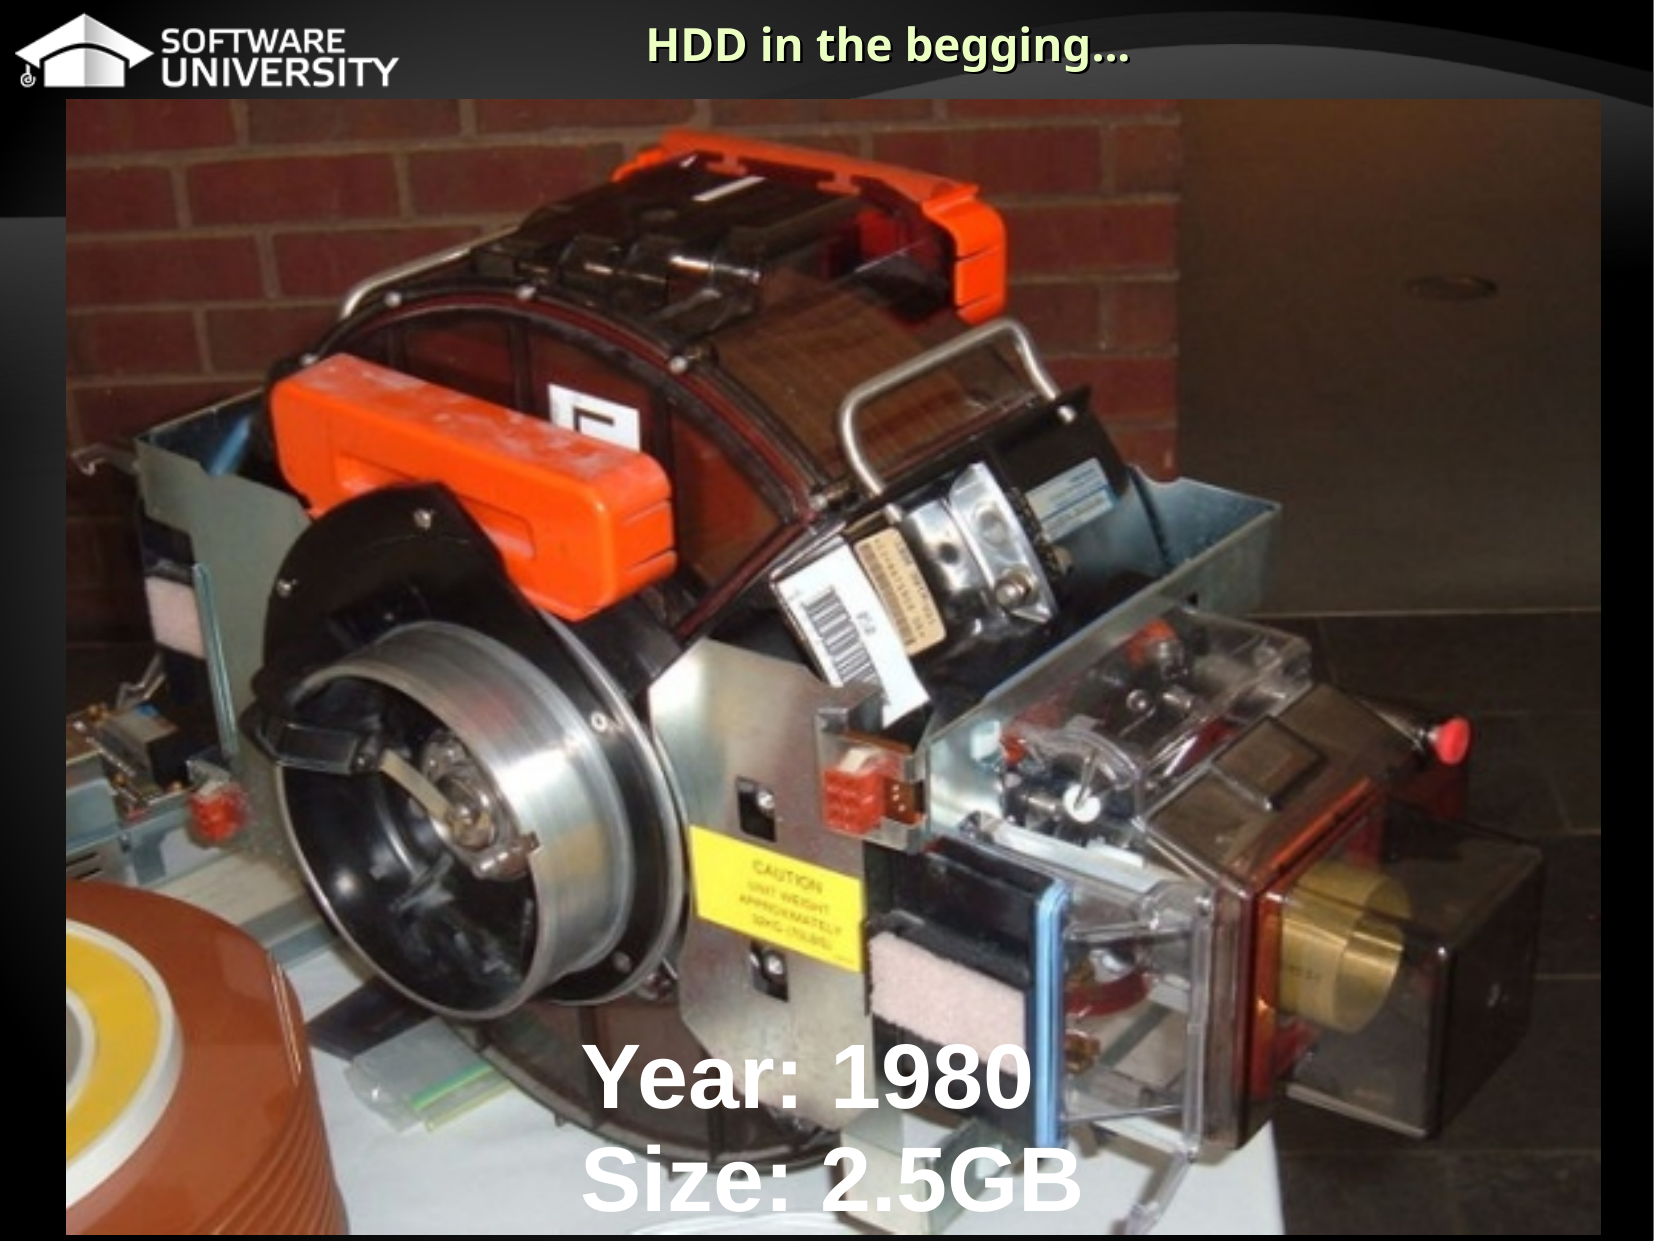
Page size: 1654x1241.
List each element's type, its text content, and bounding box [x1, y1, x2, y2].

title HDD in the begging... [150, 0, 1639, 148]
picture [0, 0, 1654, 1241]
